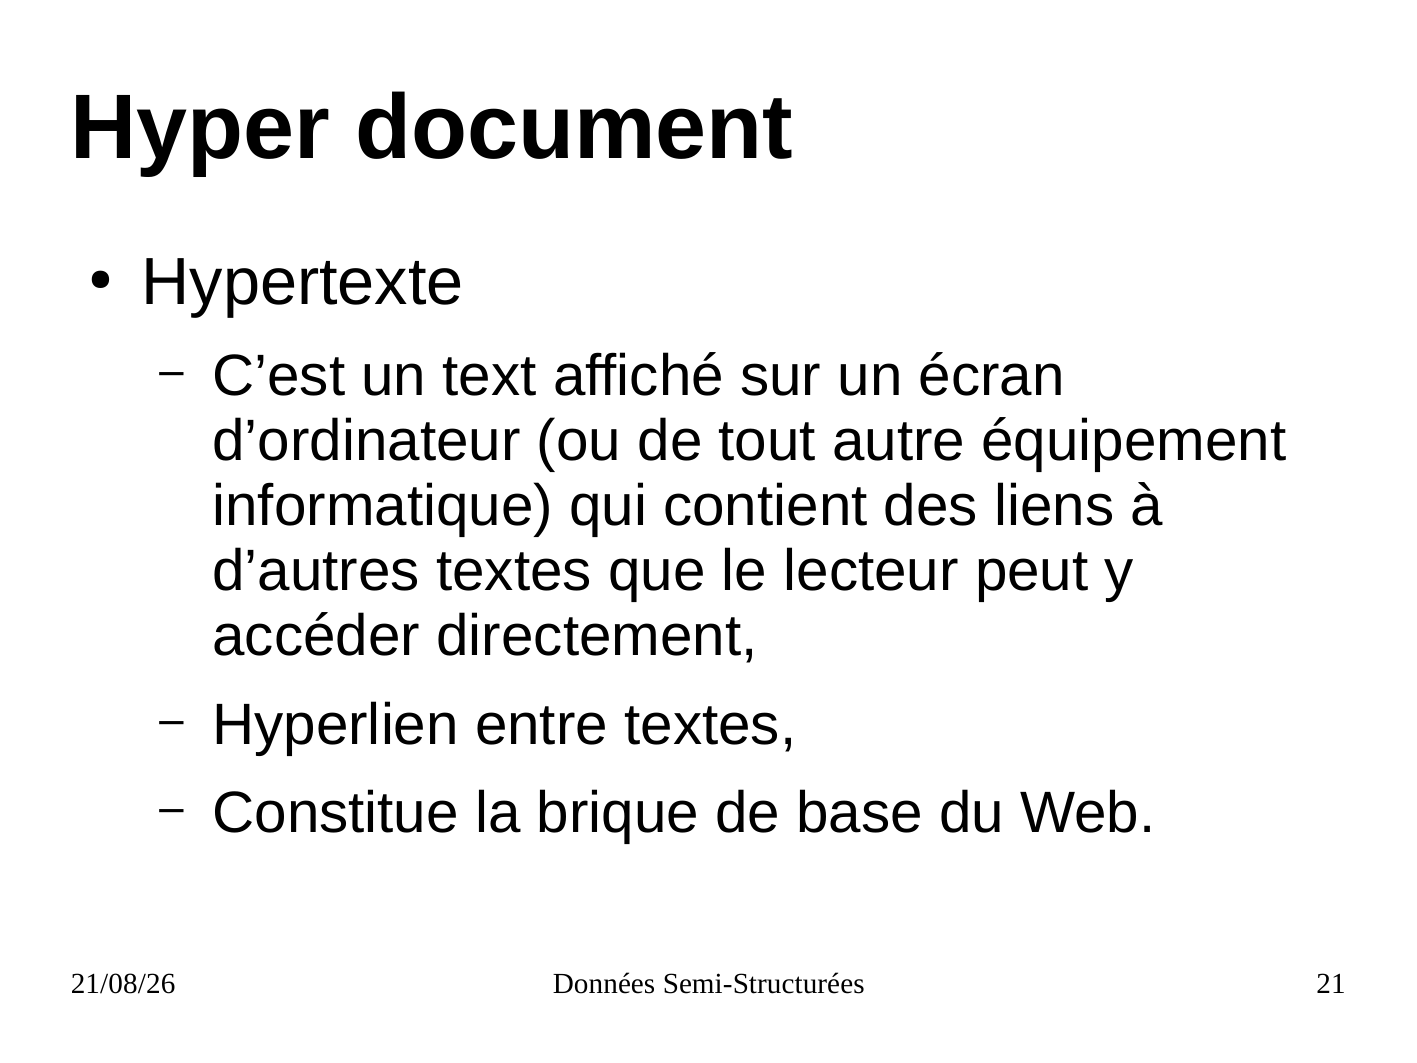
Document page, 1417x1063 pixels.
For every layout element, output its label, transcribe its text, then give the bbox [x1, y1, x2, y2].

list Hypertexte C’est un text affiché sur un écran d’ordinateur (ou de tout autre équipement informatique) qui contient des liens à d’autres textes que le lecteur peut y accéder directement, Hyperlien entre textes, Constitue la brique de base du Web. [70, 244, 1346, 925]
title Hyper document [70, 42, 1346, 212]
